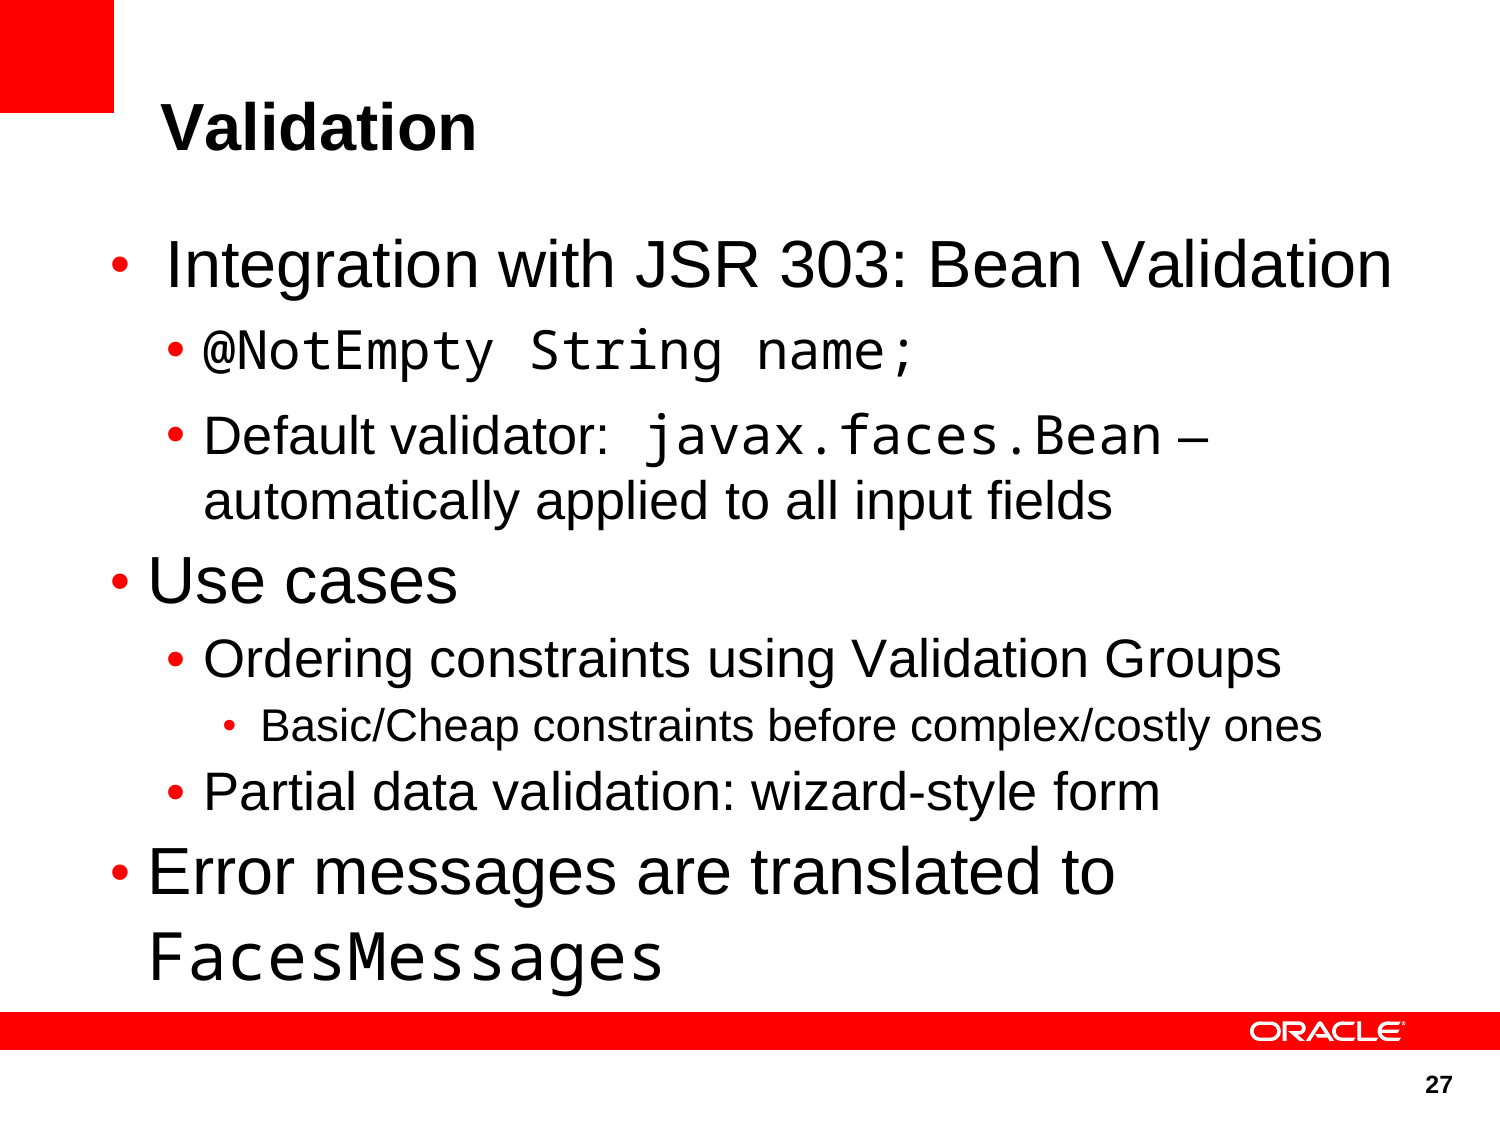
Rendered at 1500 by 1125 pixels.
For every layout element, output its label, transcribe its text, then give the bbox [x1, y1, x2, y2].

picture [0, 1012, 110, 1050]
list Integration with JSR 303: Bean Validation @NotEmpty String name; Default validator: javax.faces.Bean – automatically applied to all input fields Use cases Ordering constraints using Validation Groups Basic/Cheap constraints before complex/costly ones Partial data validation: wizard-style form Error messages are translated to FacesMessages [110, 226, 1500, 1073]
picture [0, 0, 114, 113]
title Validation [145, 42, 1390, 213]
